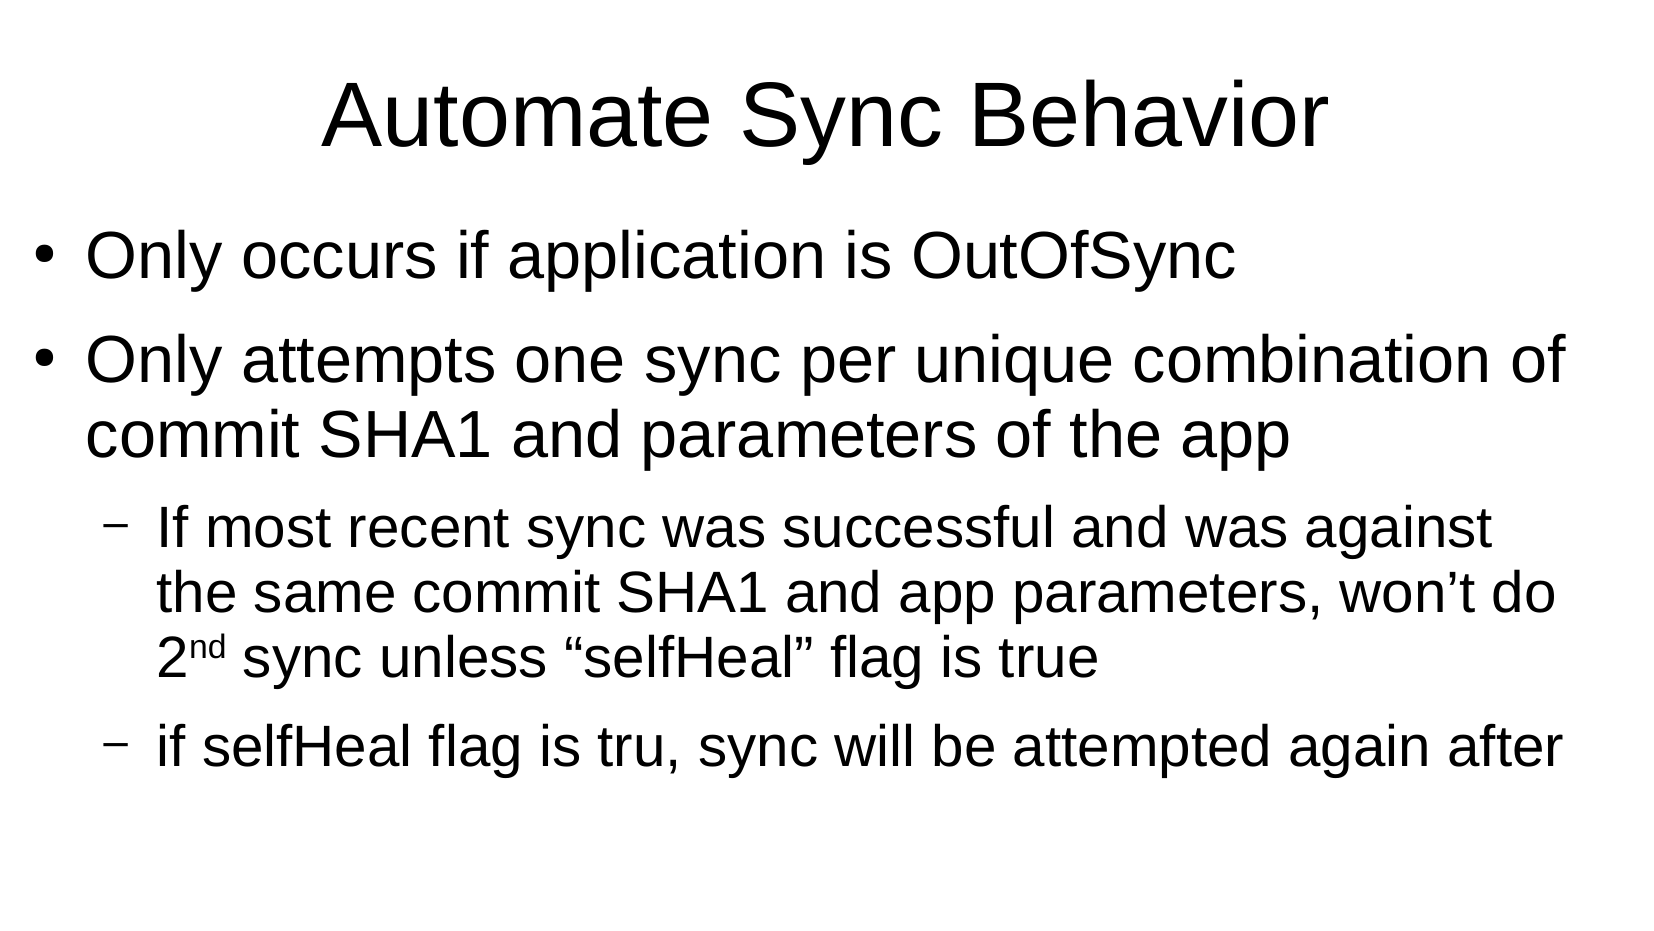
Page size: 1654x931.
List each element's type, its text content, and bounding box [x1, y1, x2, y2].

title Automate Sync Behavior [82, 37, 1571, 193]
list Only occurs if application is OutOfSync Only attempts one sync per unique combination of commit SHA1 and parameters of the app If most recent sync was successful and was against the same commit SHA1 and app parameters, won’t do 2nd sync unless “selfHeal” flag is true if selfHeal flag is tru, sync will be attempted again after [15, 217, 1571, 916]
